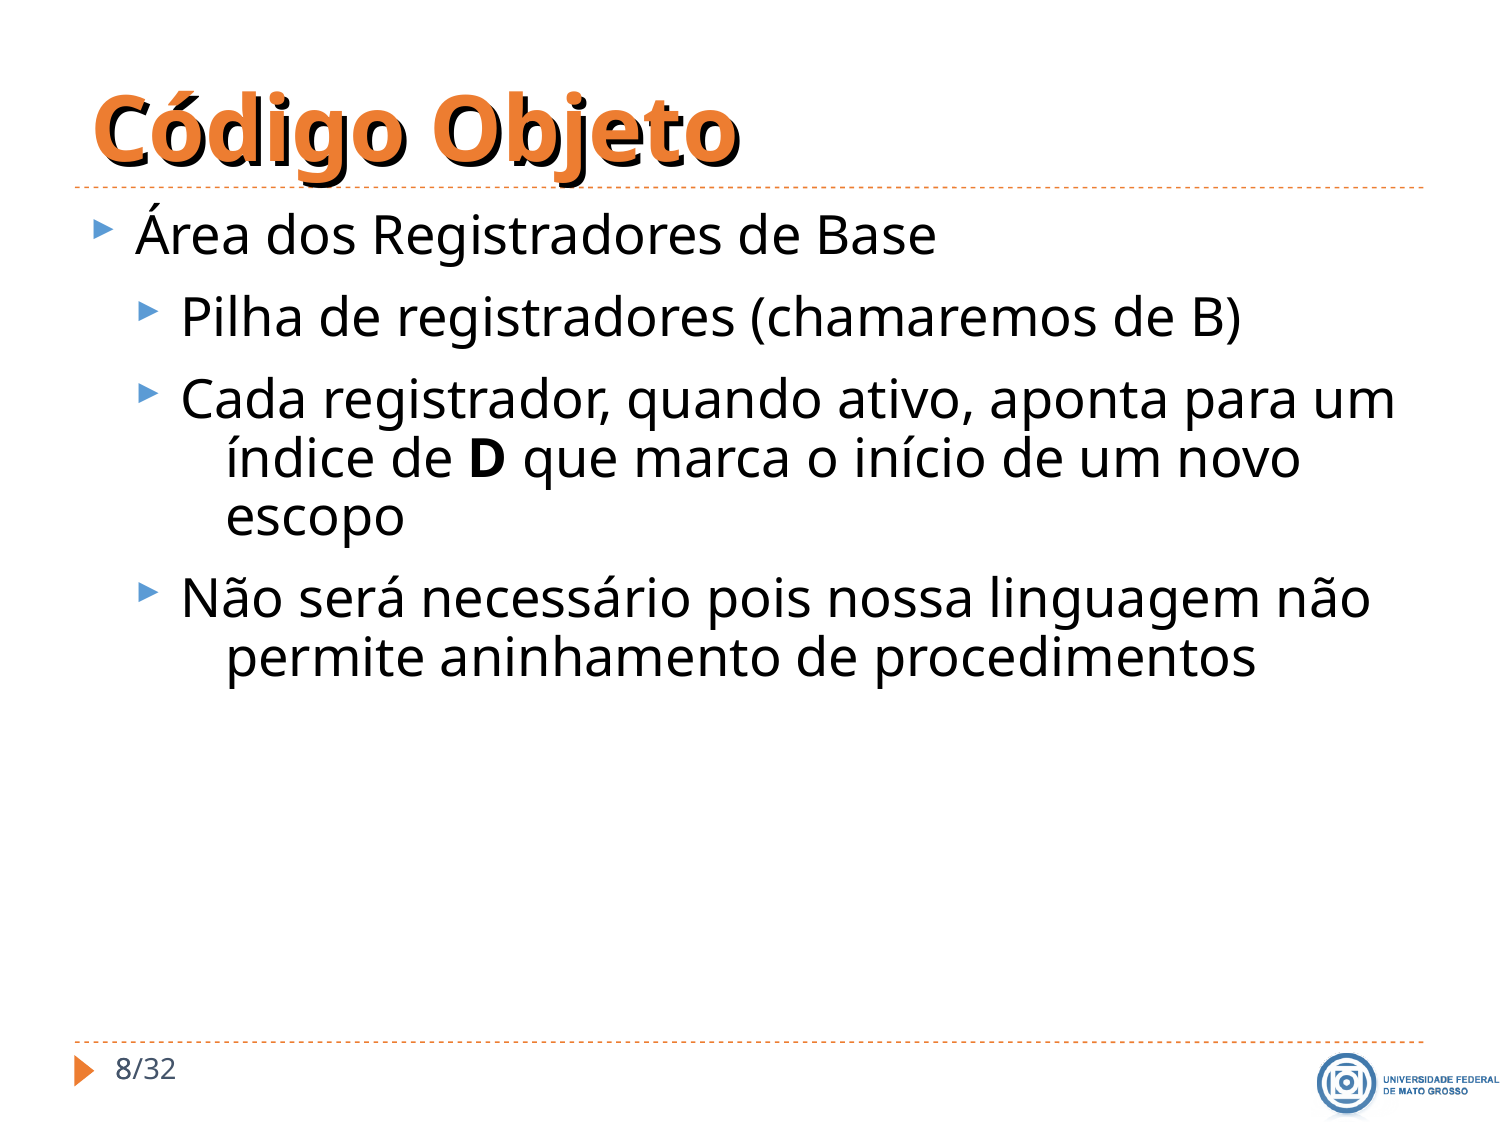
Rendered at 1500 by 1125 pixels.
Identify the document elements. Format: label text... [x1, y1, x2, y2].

list Área dos Registradores de Base Pilha de registradores (chamaremos de B) Cada registrador, quando ativo, aponta para um índice de D que marca o início de um novo escopo Não será necessário pois nossa linguagem não permite aninhamento de procedimentos [75, 200, 1426, 1011]
picture [1311, 1048, 1500, 1122]
text_box <número> [100, 1042, 426, 1103]
title Código Objeto [75, 24, 1426, 188]
